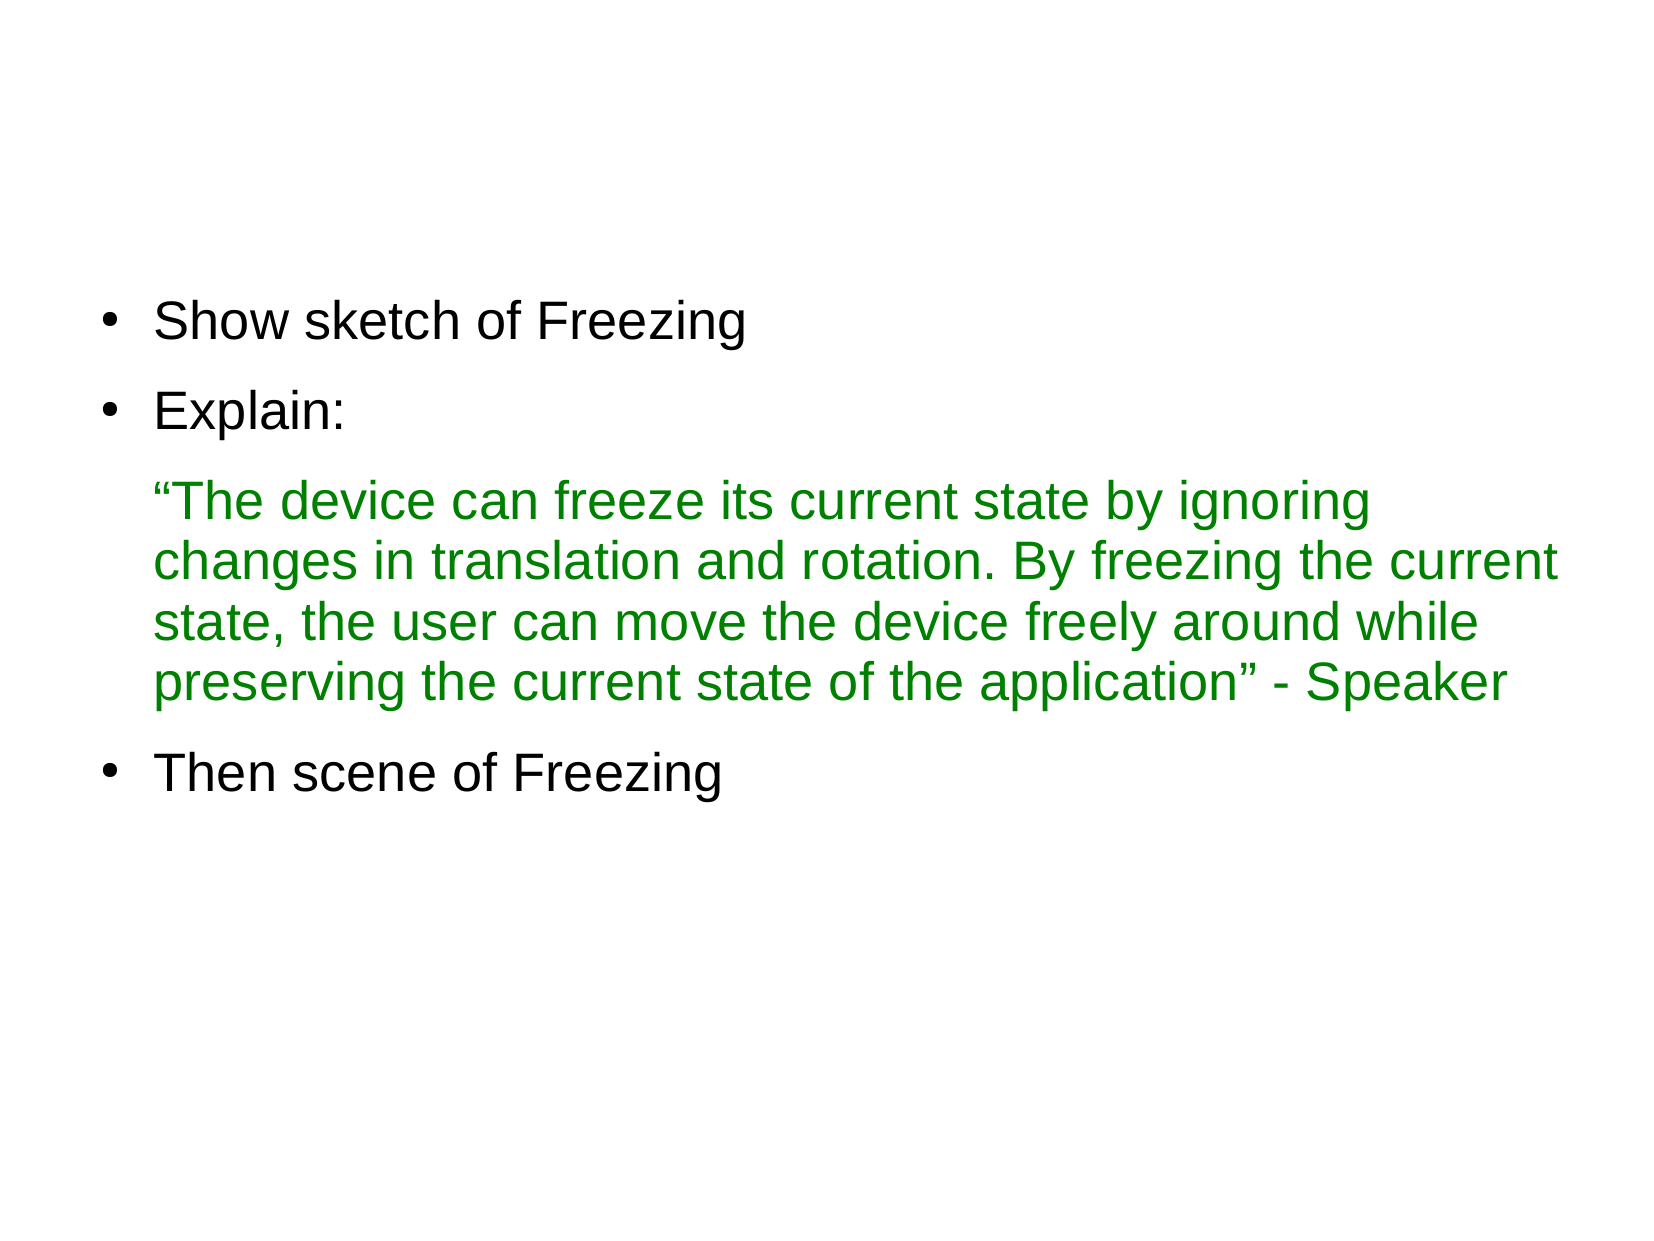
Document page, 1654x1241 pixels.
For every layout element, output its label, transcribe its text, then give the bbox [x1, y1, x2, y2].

list Show sketch of Freezing Explain: “The device can freeze its current state by ignoring changes in translation and rotation. By freezing the current state, the user can move the device freely around while preserving the current state of the application” - Speaker Then scene of Freezing [82, 290, 1571, 1109]
